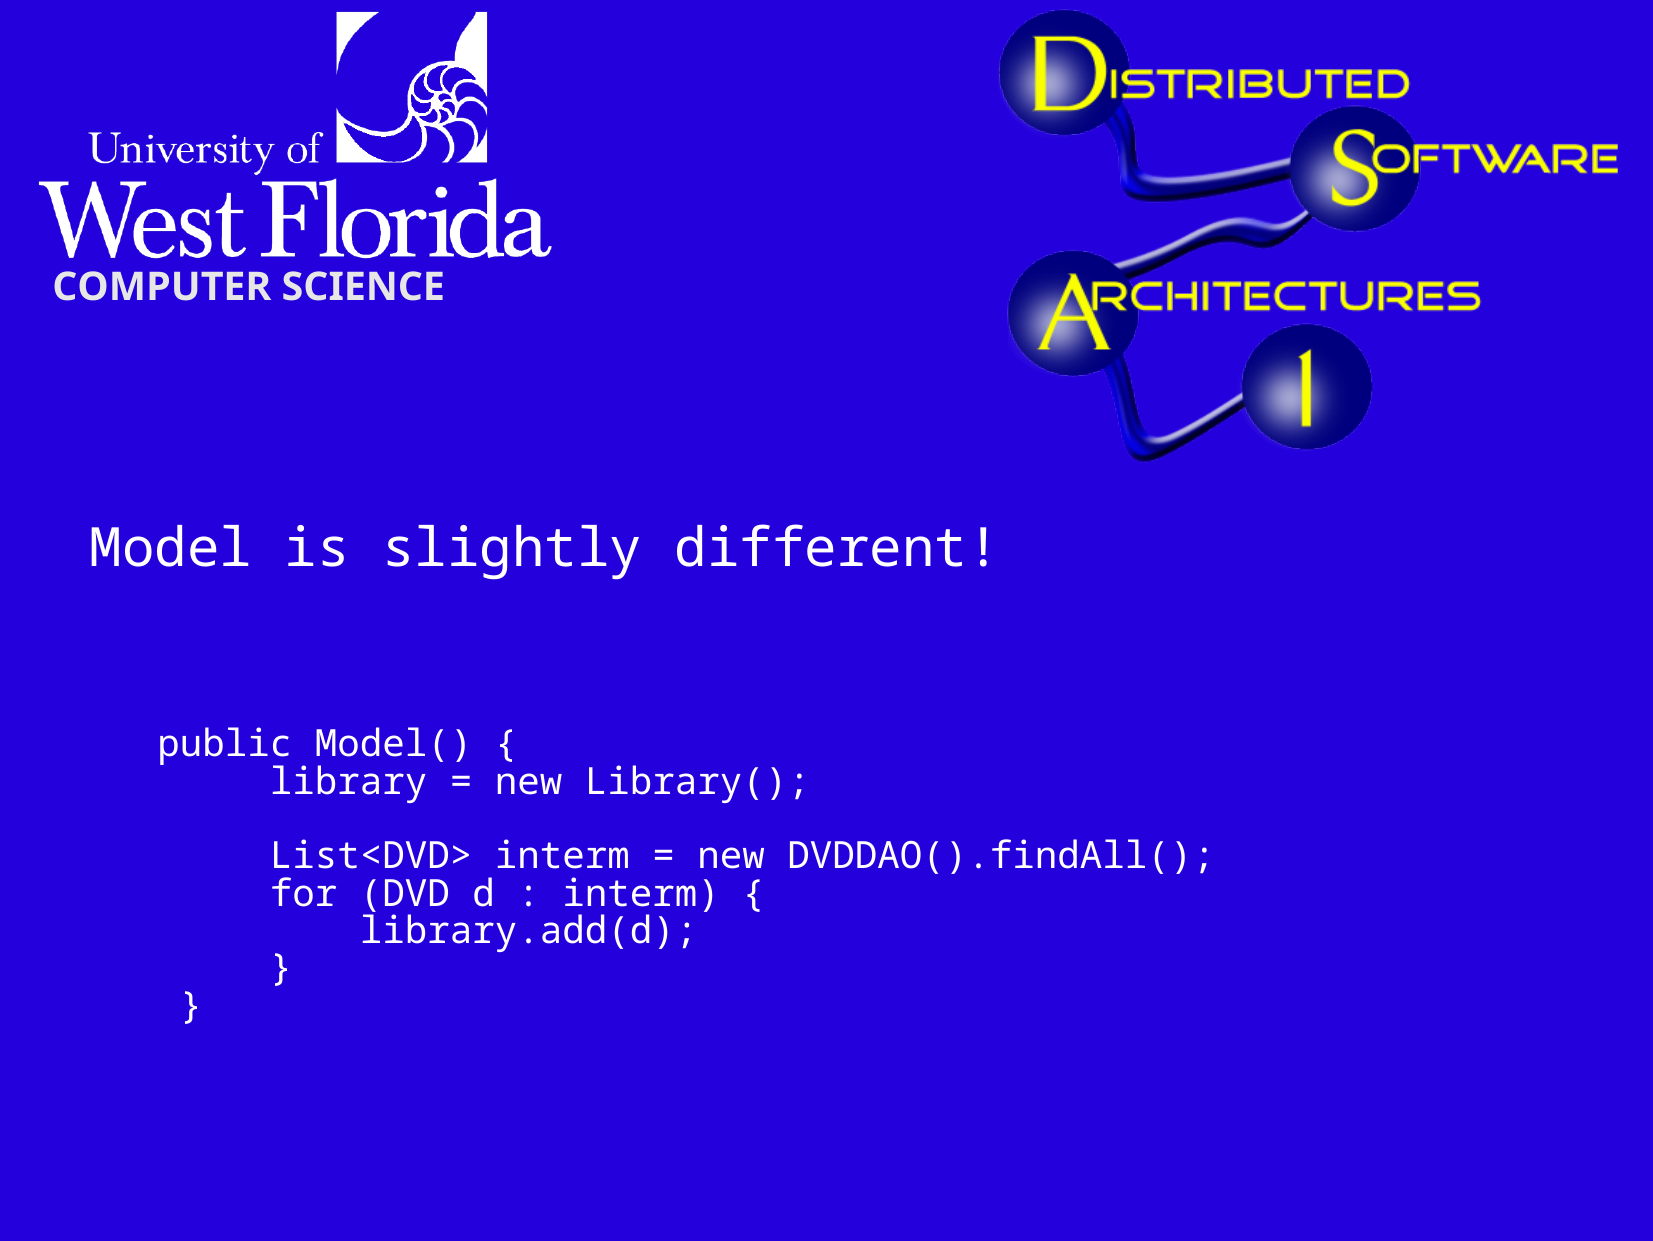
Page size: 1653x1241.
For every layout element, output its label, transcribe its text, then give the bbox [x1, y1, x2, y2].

picture [910, 0, 1653, 506]
text_box COMPUTER SCIENCE [37, 262, 563, 316]
picture [37, 0, 559, 262]
text_box Model is slightly different! public Model() { library = new Library(); List<DVD> interm = new DVDDAO().findAll(); for (DVD d : interm) { library.add(d); } } [74, 434, 1538, 976]
